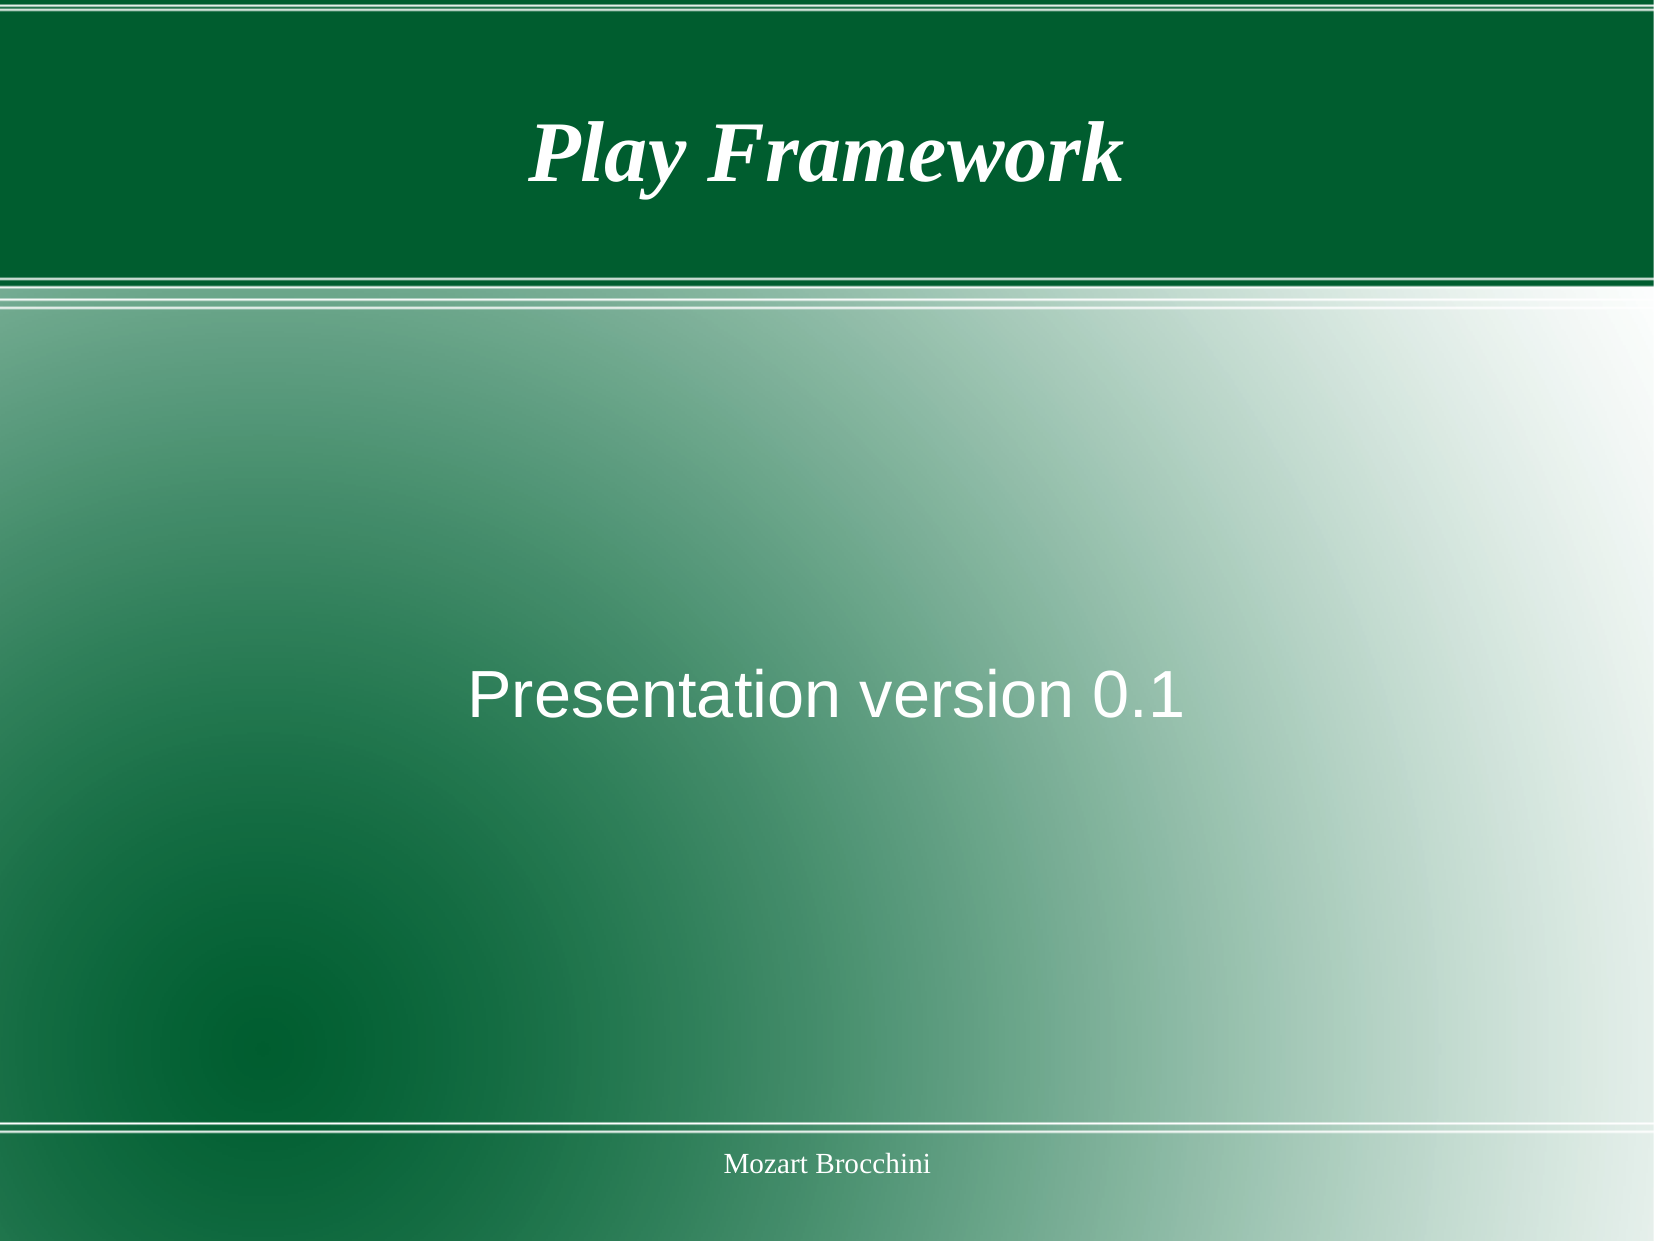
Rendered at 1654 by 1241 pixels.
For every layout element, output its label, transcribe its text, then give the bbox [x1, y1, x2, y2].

picture [0, 0, 1654, 1241]
title Play Framework [82, 49, 1571, 257]
subtitle Presentation version 0.1 [82, 337, 1571, 1052]
